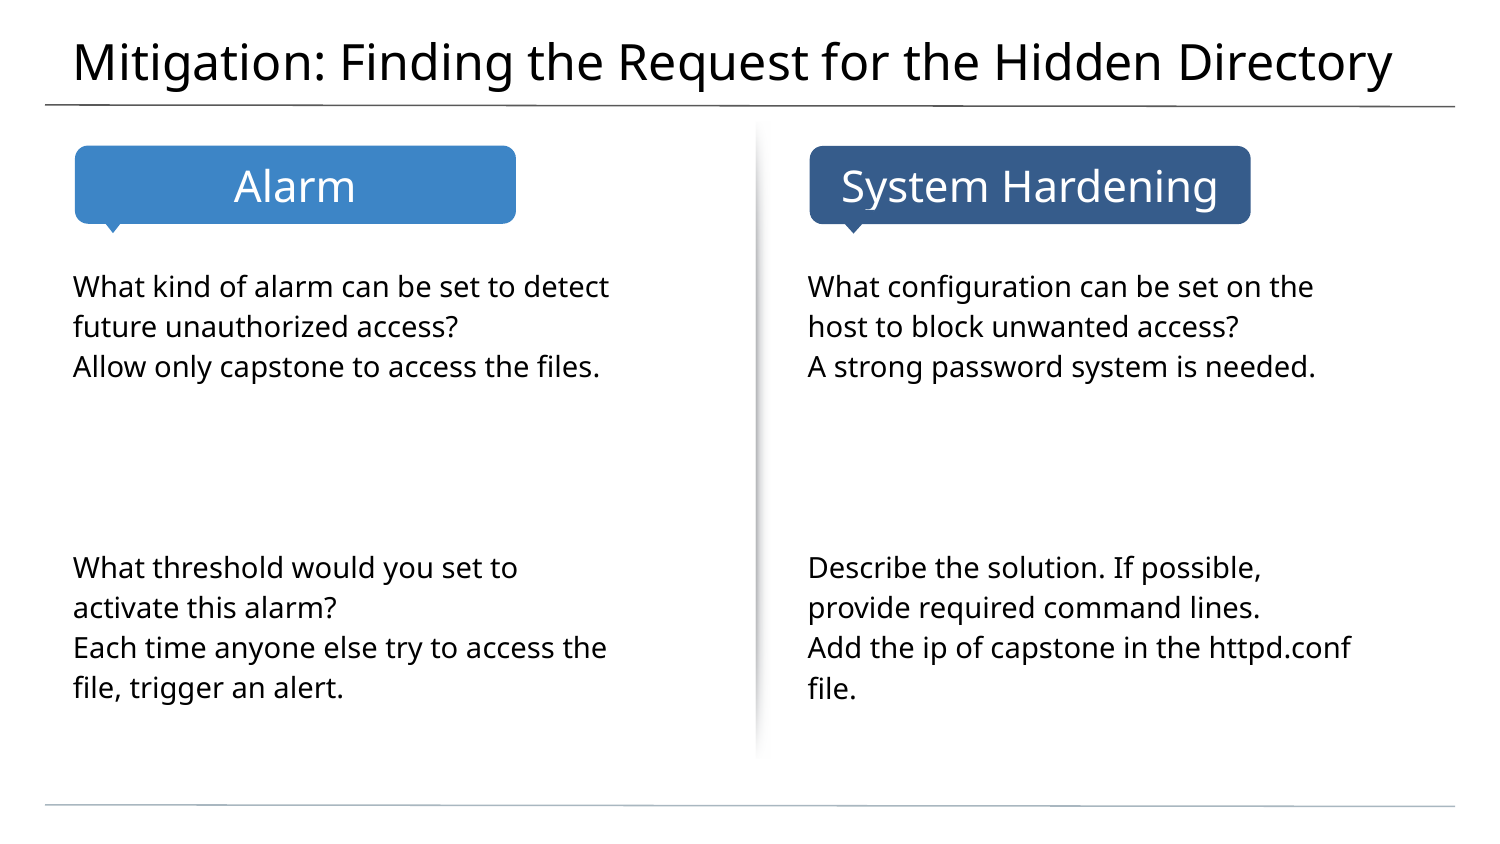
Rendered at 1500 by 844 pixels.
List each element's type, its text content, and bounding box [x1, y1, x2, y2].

title Mitigation: Finding the Request for the Hidden Directory [0, 0, 1500, 88]
subtitle What configuration can be set on the host to block unwanted access? A strong password system is needed. Describe the solution. If possible, provide required command lines. Add the ip of capstone in the httpd.conf file. [732, 263, 1438, 805]
subtitle What kind of alarm can be set to detect future unauthorized access? Allow only capstone to access the files. What threshold would you set to activate this alarm? Each time anyone else try to access the file, trigger an alert. [0, 262, 704, 805]
picture [703, 107, 839, 782]
